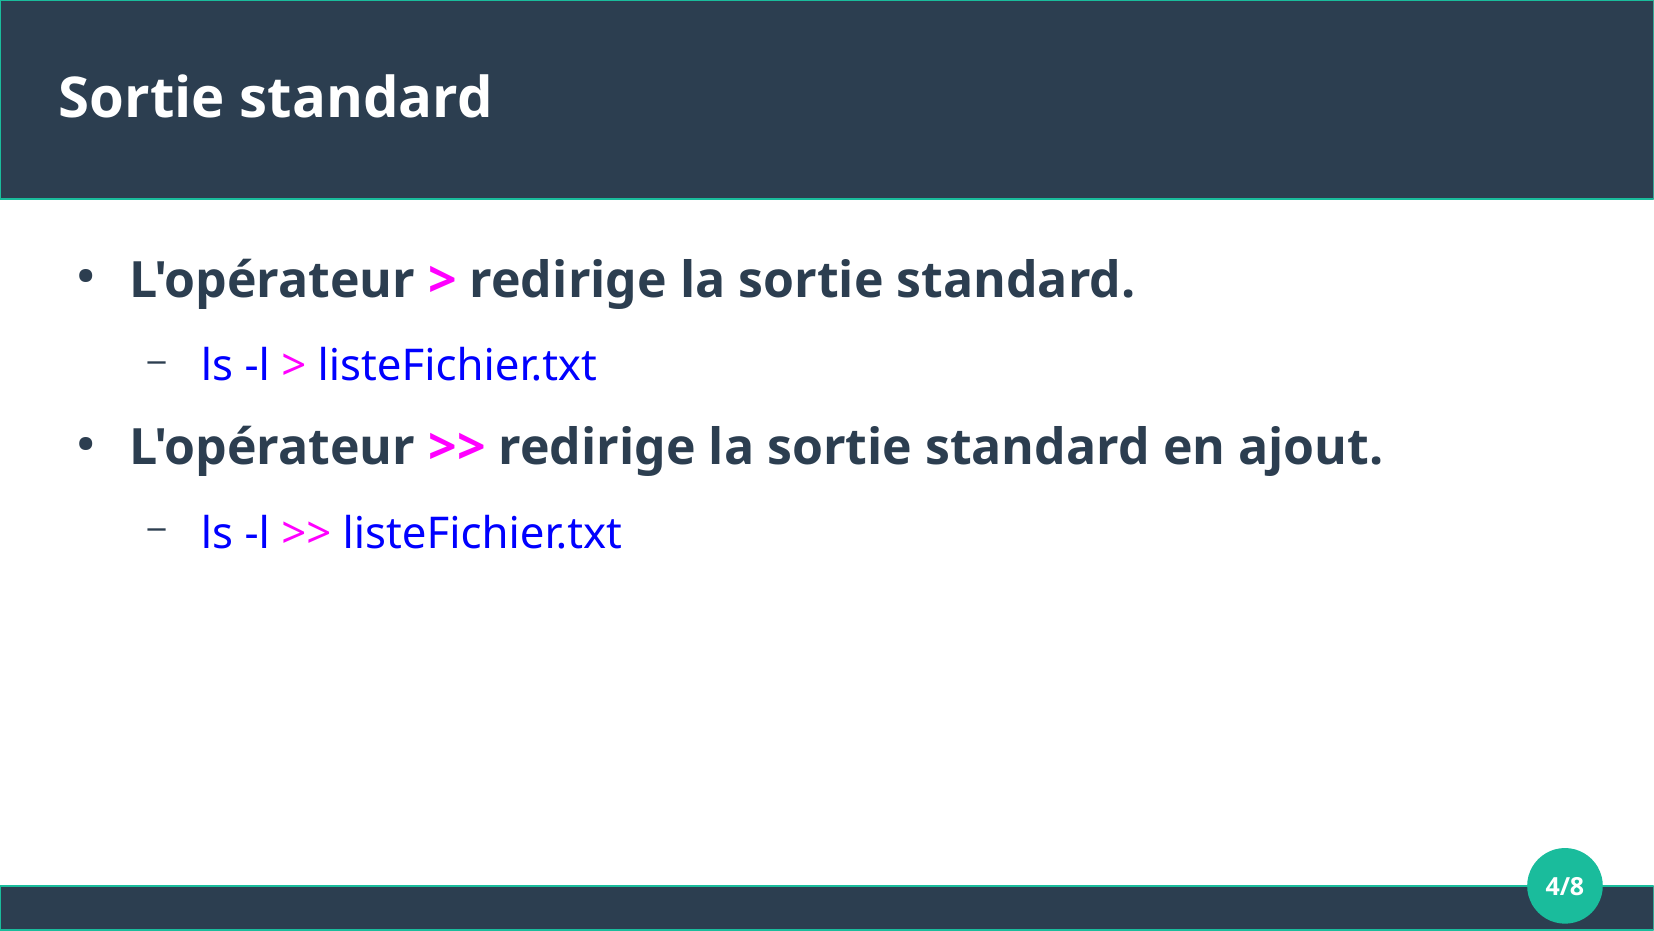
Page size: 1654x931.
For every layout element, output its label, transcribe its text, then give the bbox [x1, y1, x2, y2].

title Sortie standard [59, 37, 1595, 155]
list L'opérateur > redirige la sortie standard. ls -l > listeFichier.txt L'opérateur >> redirige la sortie standard en ajout. ls -l >> listeFichier.txt [59, 243, 1595, 864]
